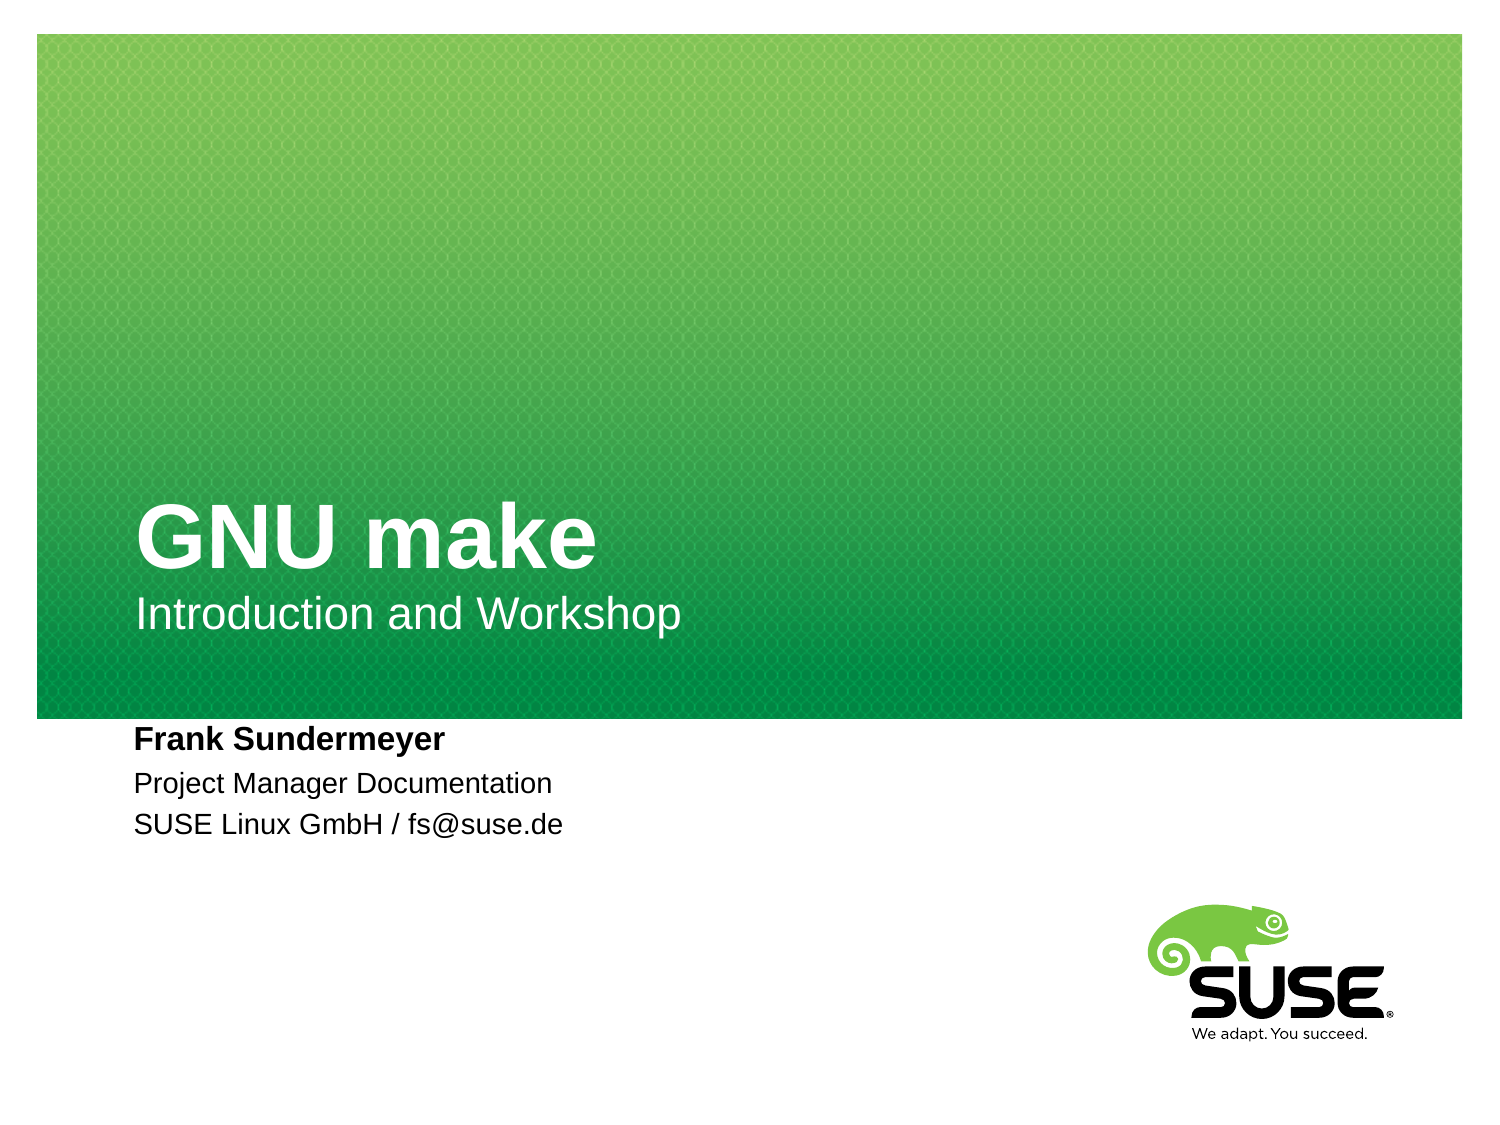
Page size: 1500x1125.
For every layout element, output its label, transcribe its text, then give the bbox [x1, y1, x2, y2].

subtitle Frank Sundermeyer Project Manager Documentation SUSE Linux GmbH / fs@suse.de [133, 720, 758, 1021]
picture [37, 34, 1463, 719]
title GNU make Introduction and Workshop [135, 388, 1409, 640]
